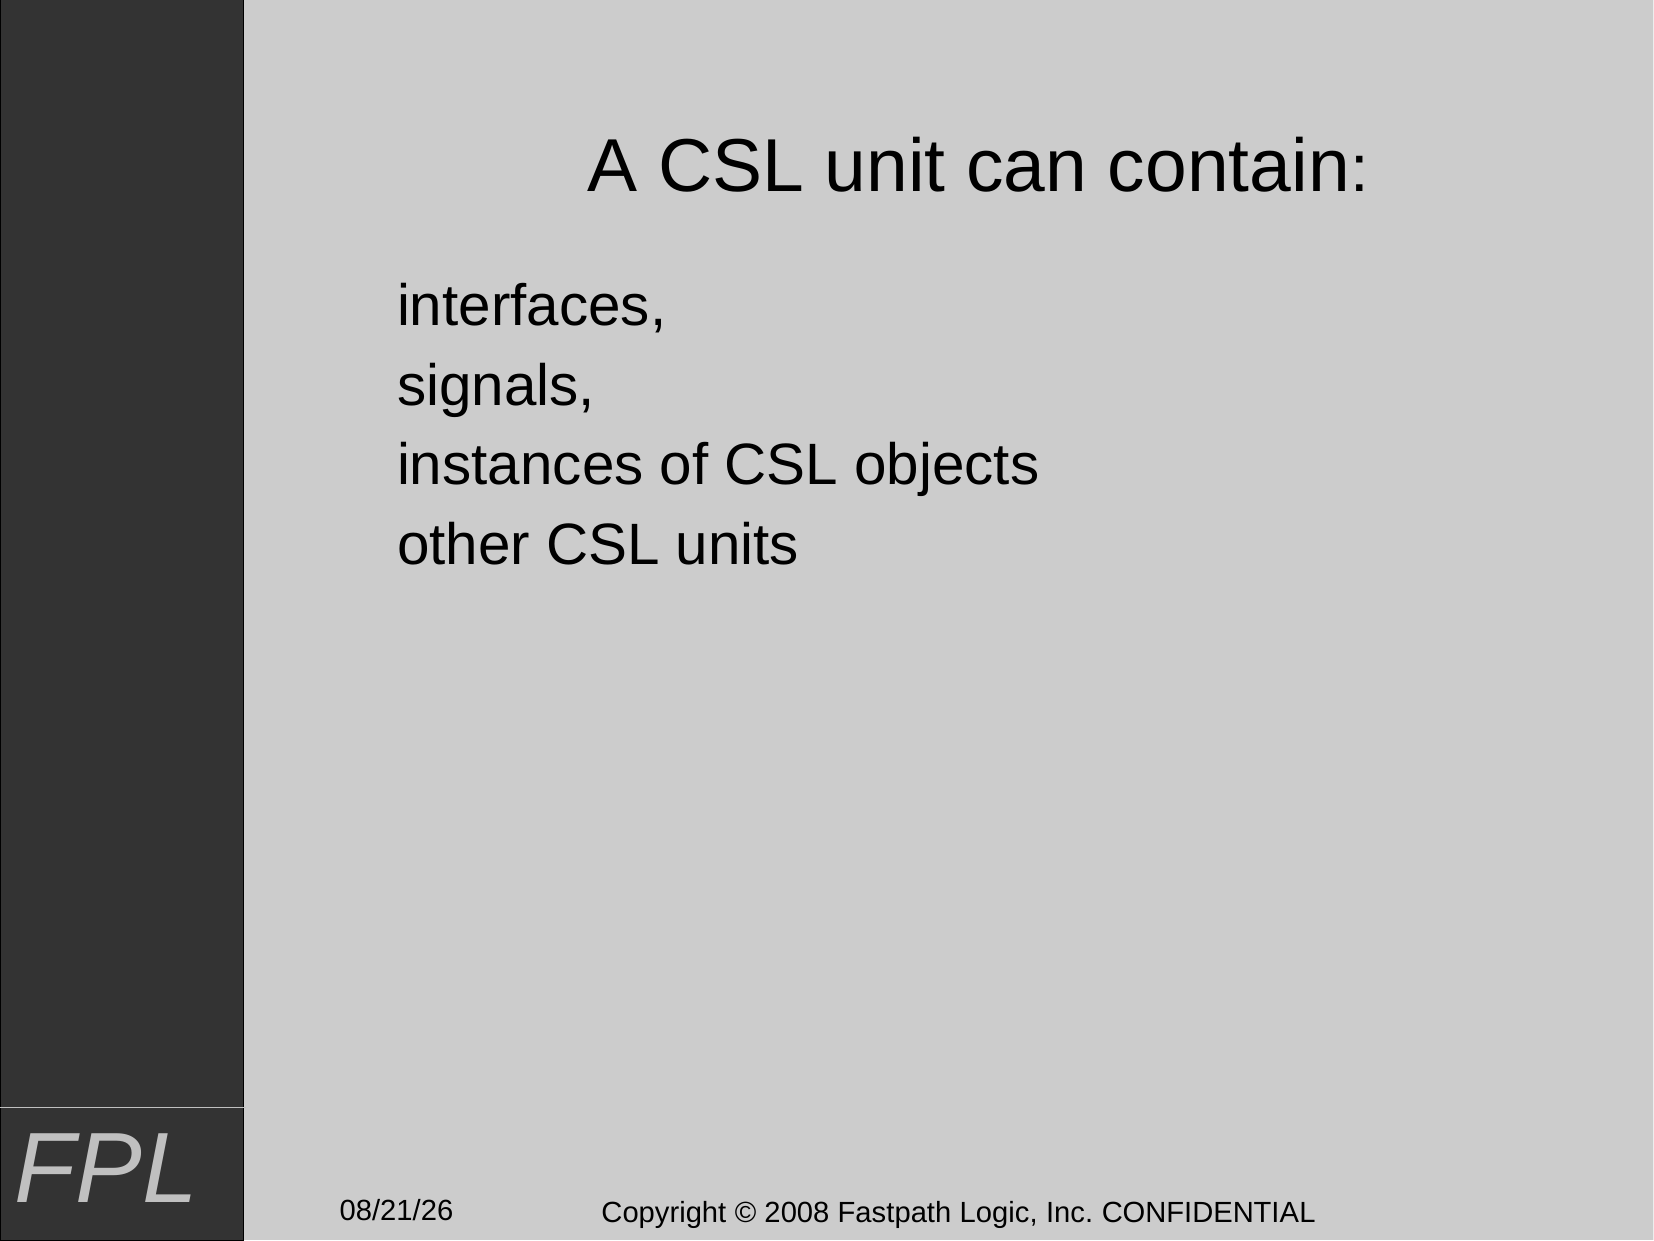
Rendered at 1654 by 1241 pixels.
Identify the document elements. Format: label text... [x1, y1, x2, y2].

title A CSL unit can contain: [427, 57, 1530, 272]
list interfaces, signals, instances of CSL objects other CSL units [322, 272, 1635, 1179]
